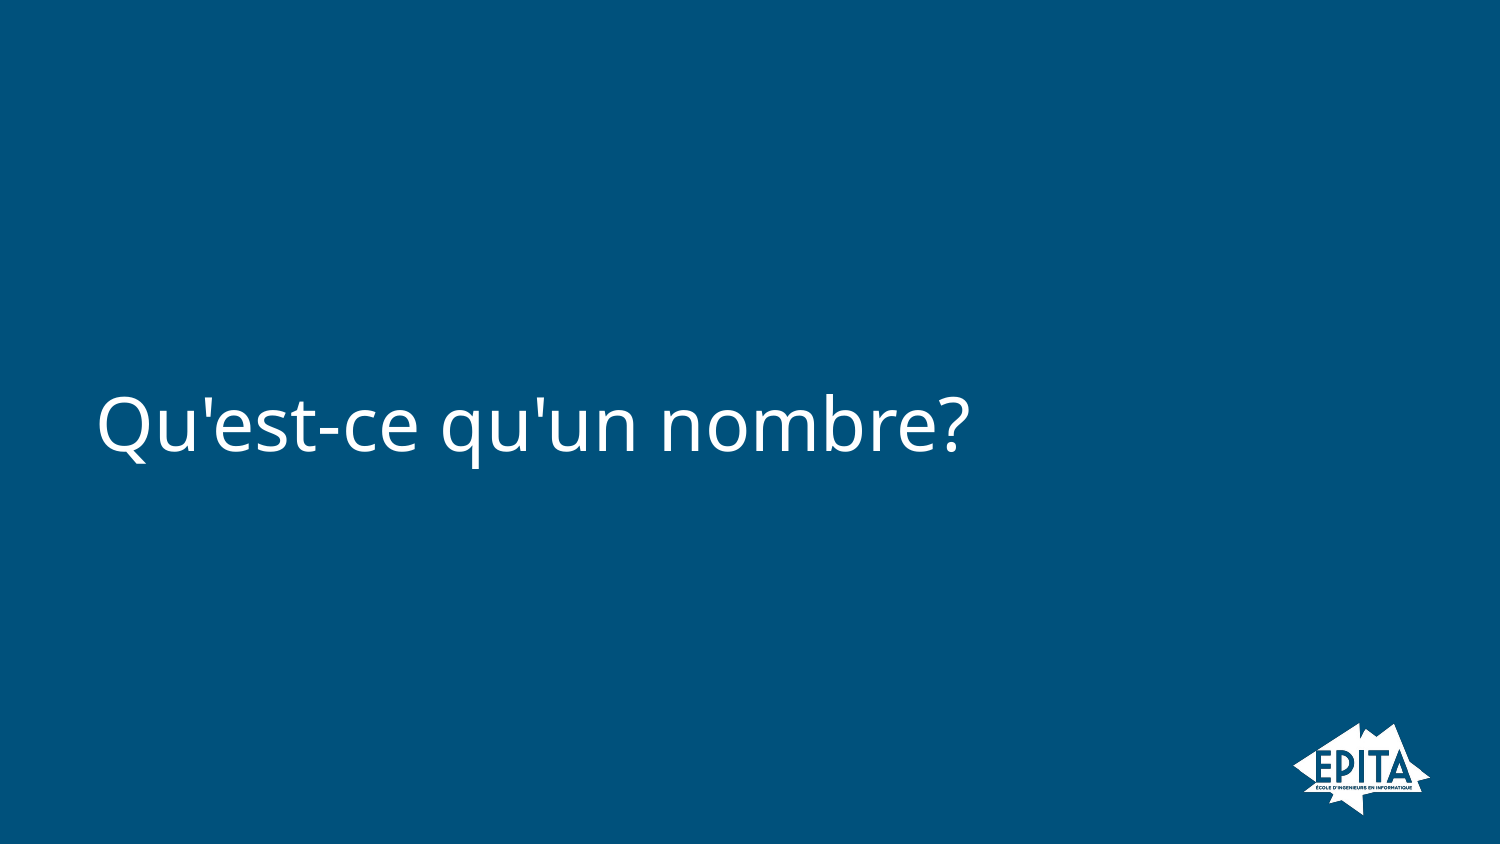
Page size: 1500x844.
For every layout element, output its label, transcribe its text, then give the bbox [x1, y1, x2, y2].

title Qu'est-ce qu'un nombre? [80, 86, 1003, 758]
picture [1295, 753, 1315, 780]
picture [1306, 725, 1428, 814]
